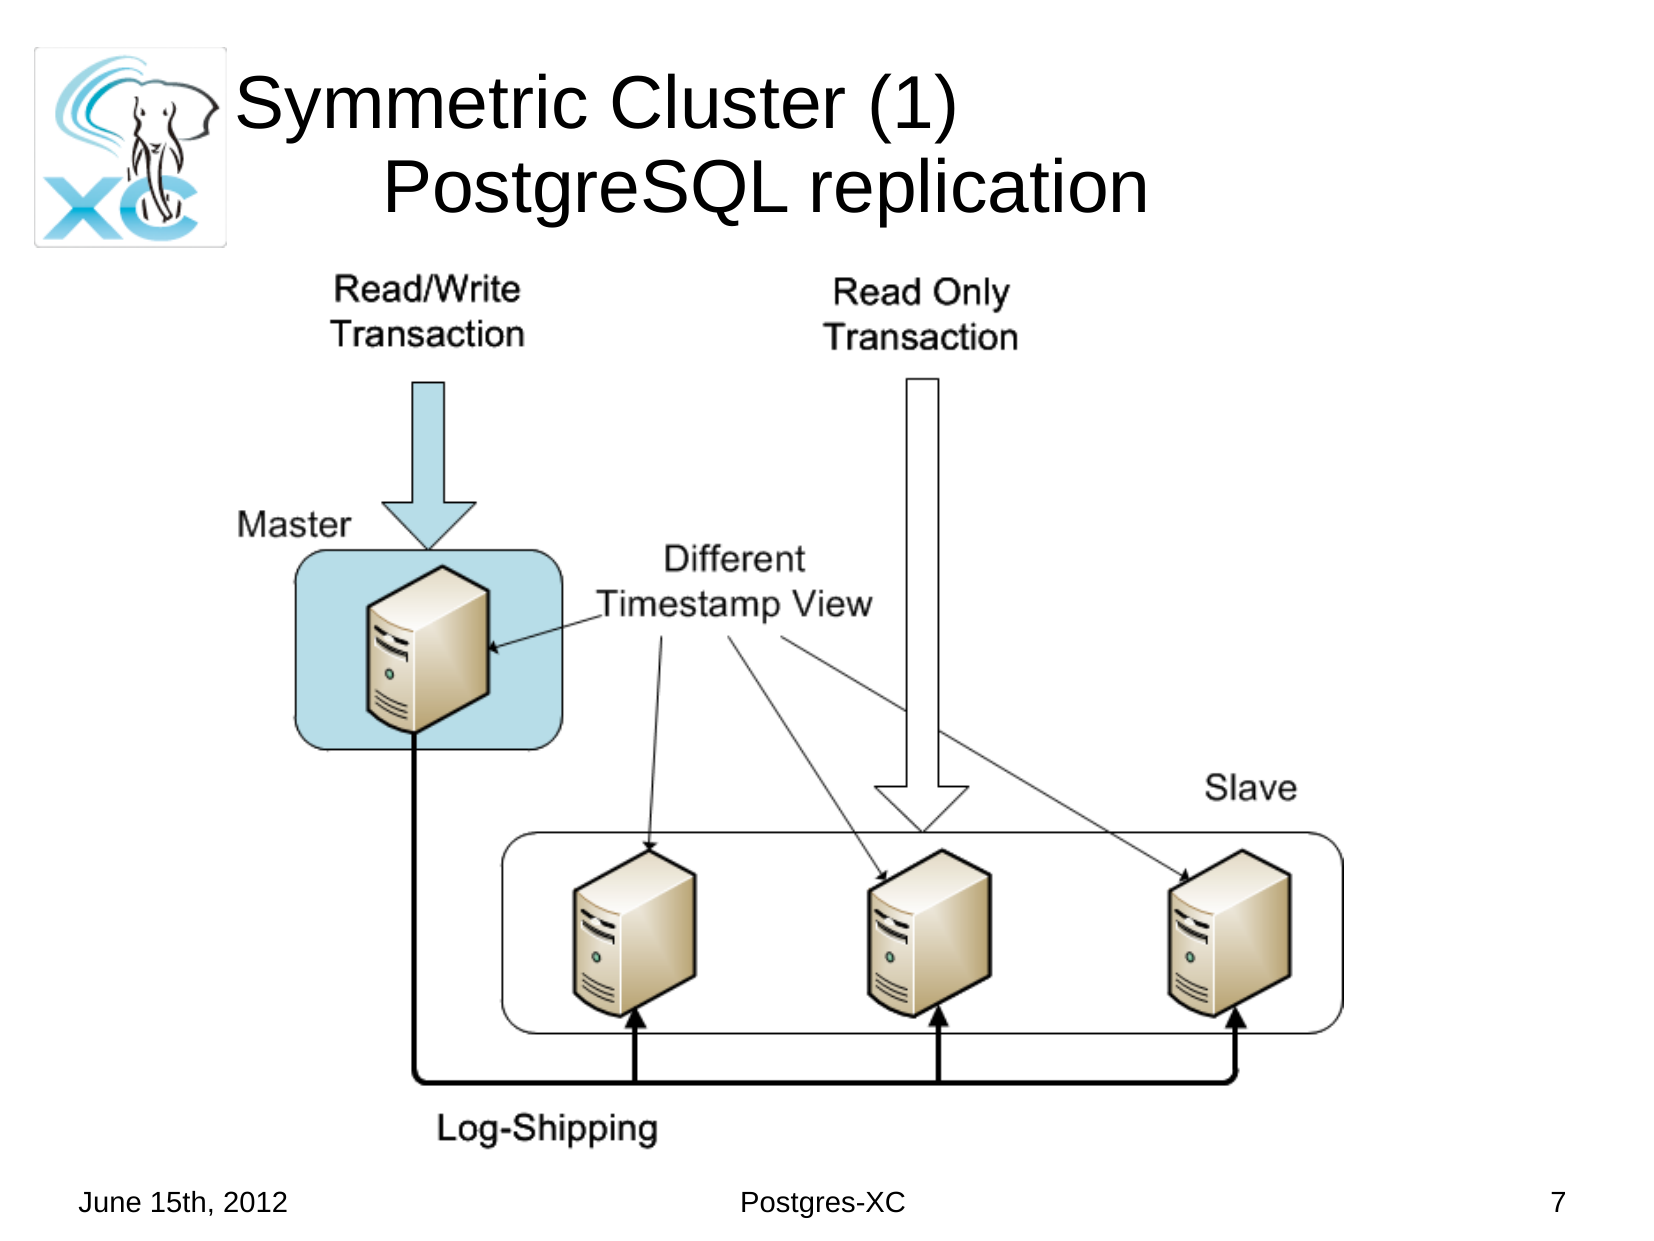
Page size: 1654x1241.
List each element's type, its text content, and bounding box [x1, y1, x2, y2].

picture [237, 262, 1344, 1153]
title Symmetric Cluster (1) PostgreSQL replication [234, 40, 1599, 248]
picture [34, 47, 227, 248]
